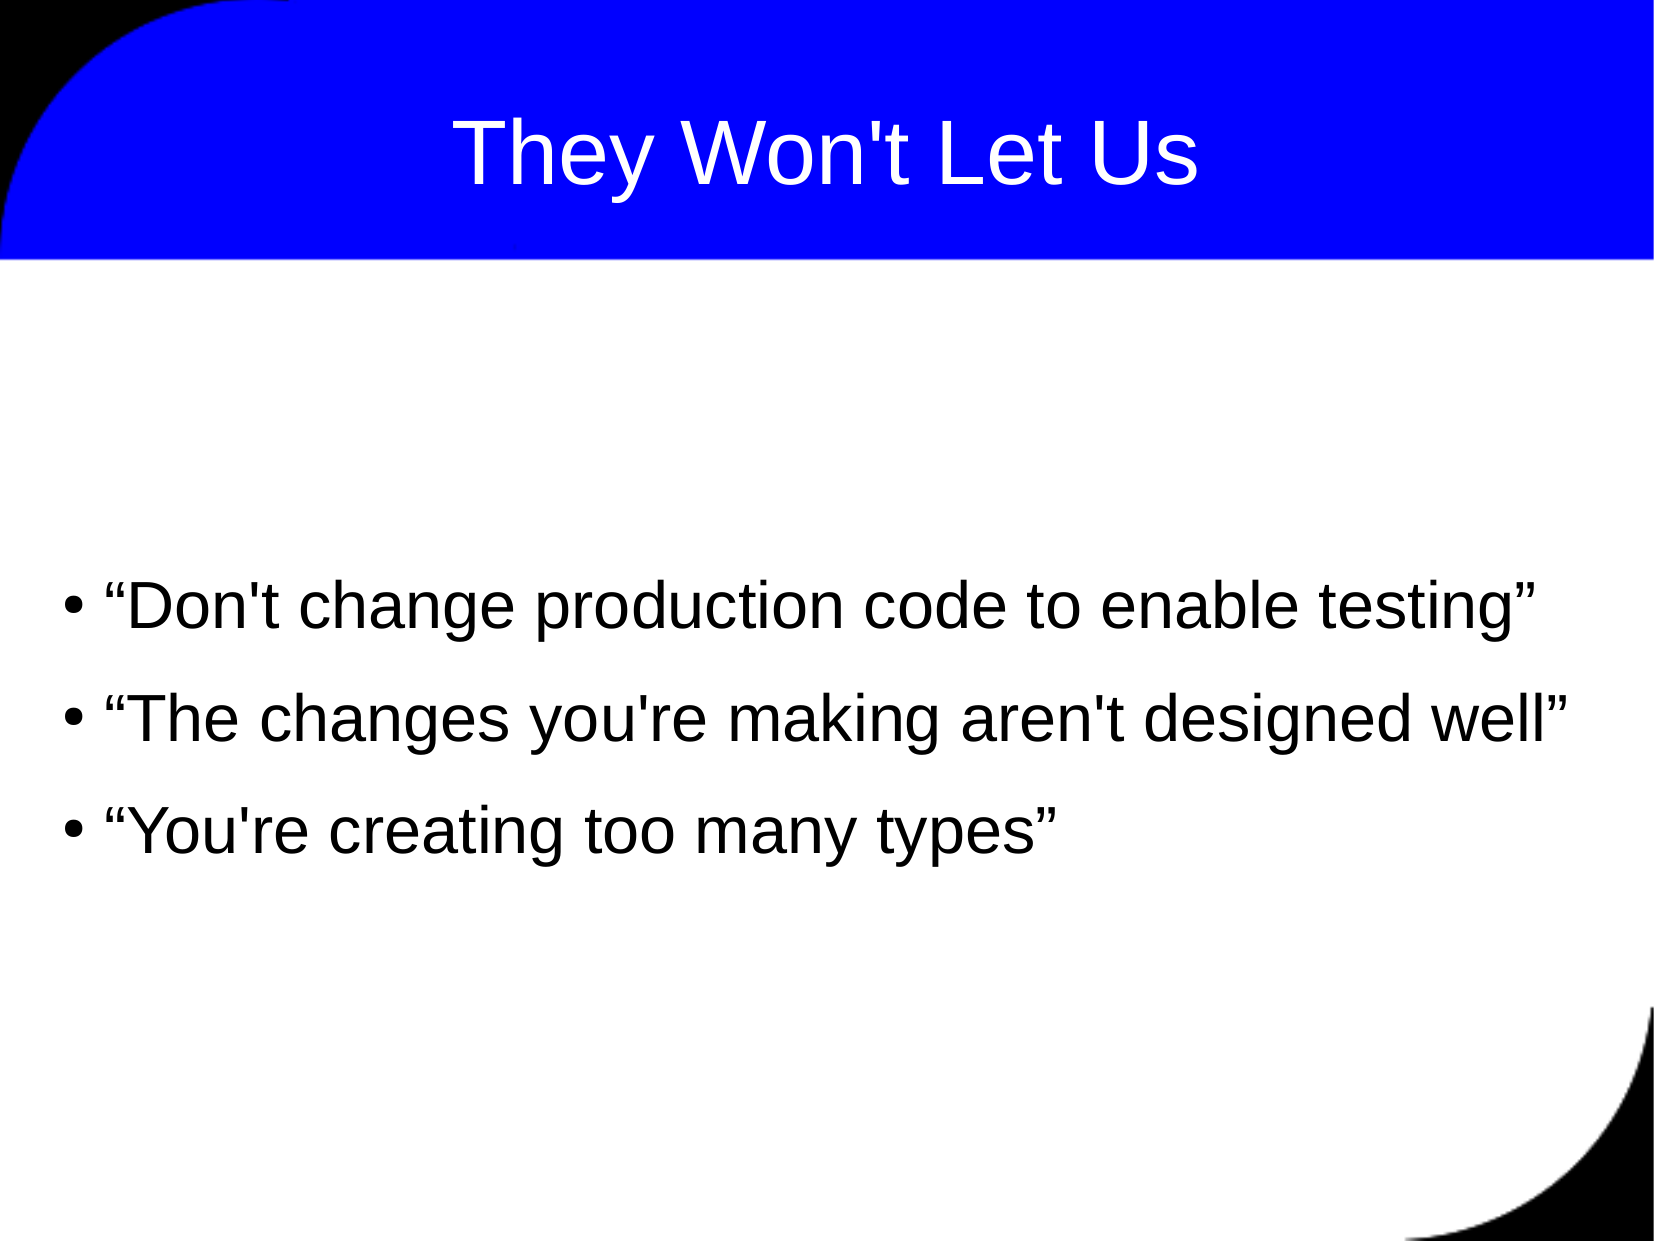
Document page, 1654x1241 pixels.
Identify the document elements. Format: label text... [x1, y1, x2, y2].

subtitle “Don't change production code to enable testing” “The changes you're making aren't designed well” “You're creating too many types” [61, 297, 1592, 1102]
title They Won't Let Us [82, 56, 1571, 250]
picture [0, 0, 1654, 1241]
